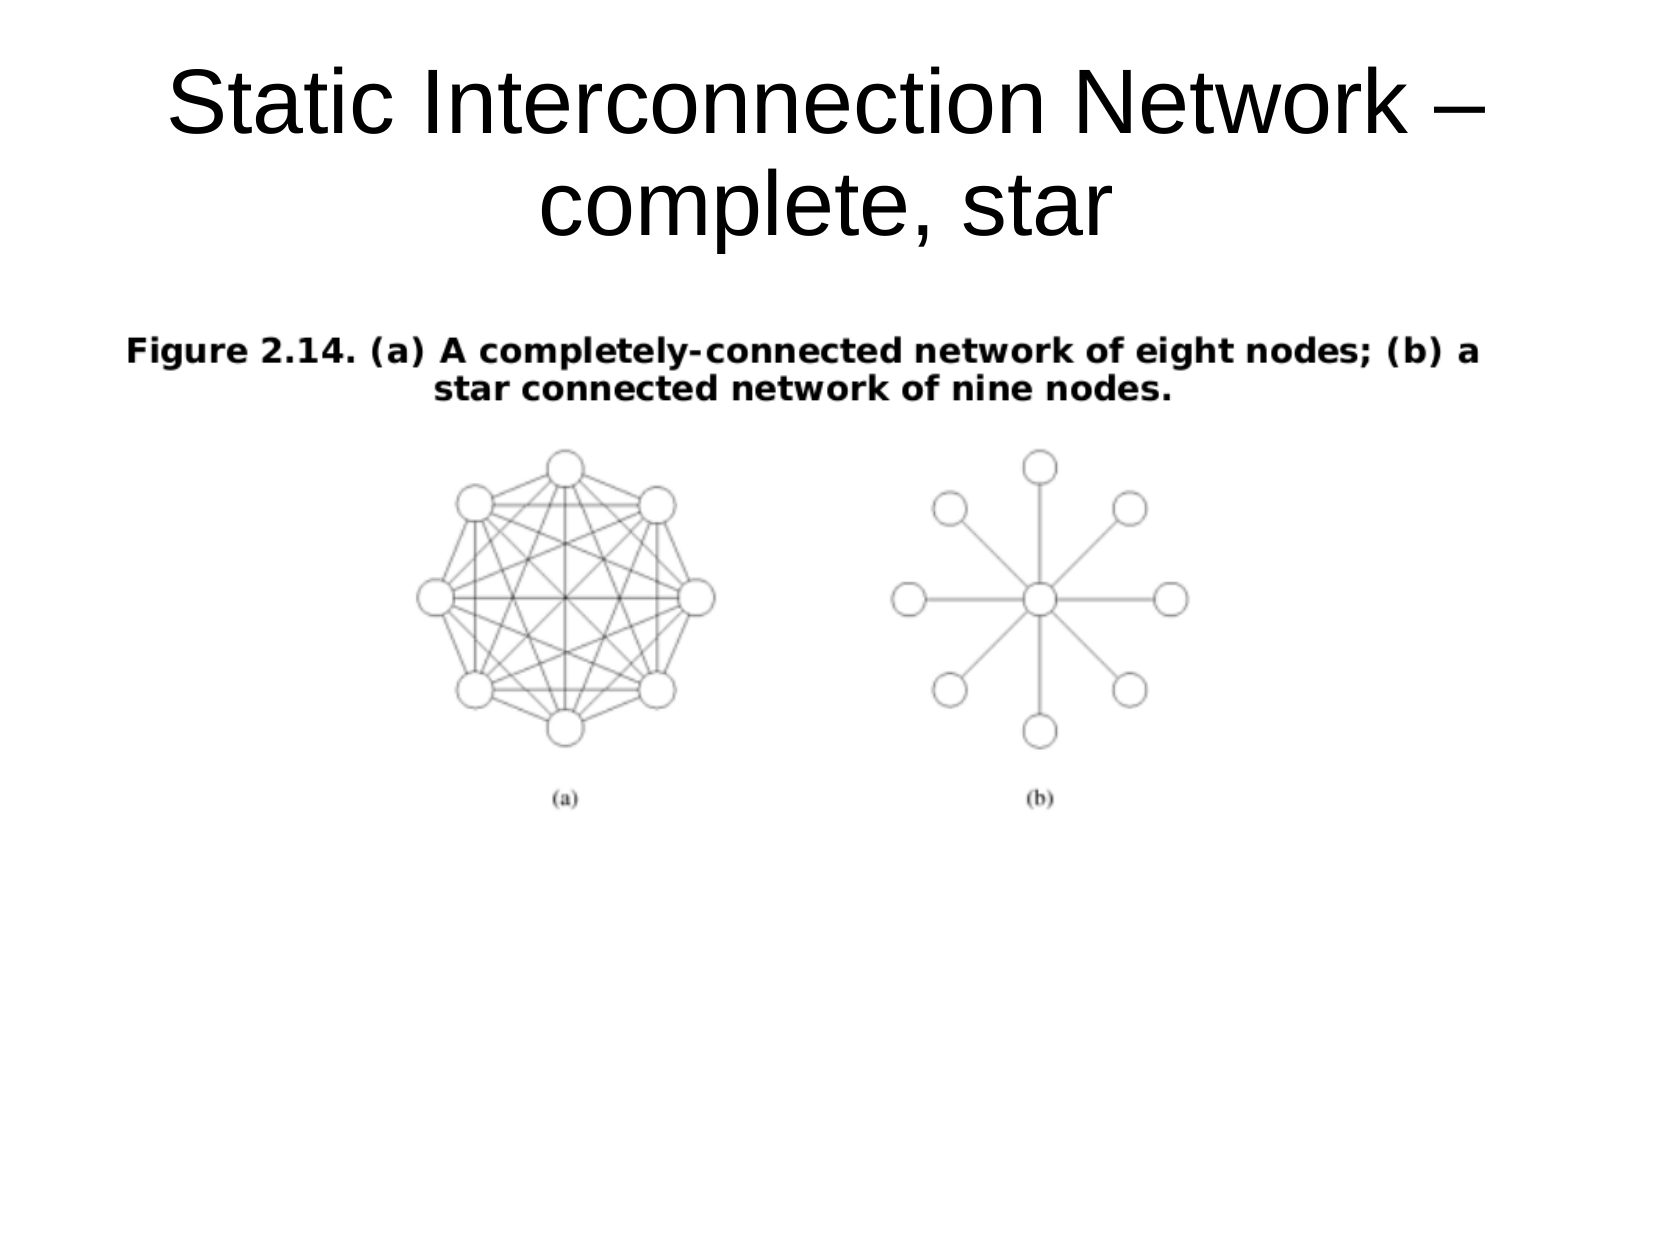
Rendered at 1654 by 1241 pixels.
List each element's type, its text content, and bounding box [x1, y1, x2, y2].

title Static Interconnection Network – complete, star [82, 49, 1571, 257]
picture [121, 327, 1492, 817]
